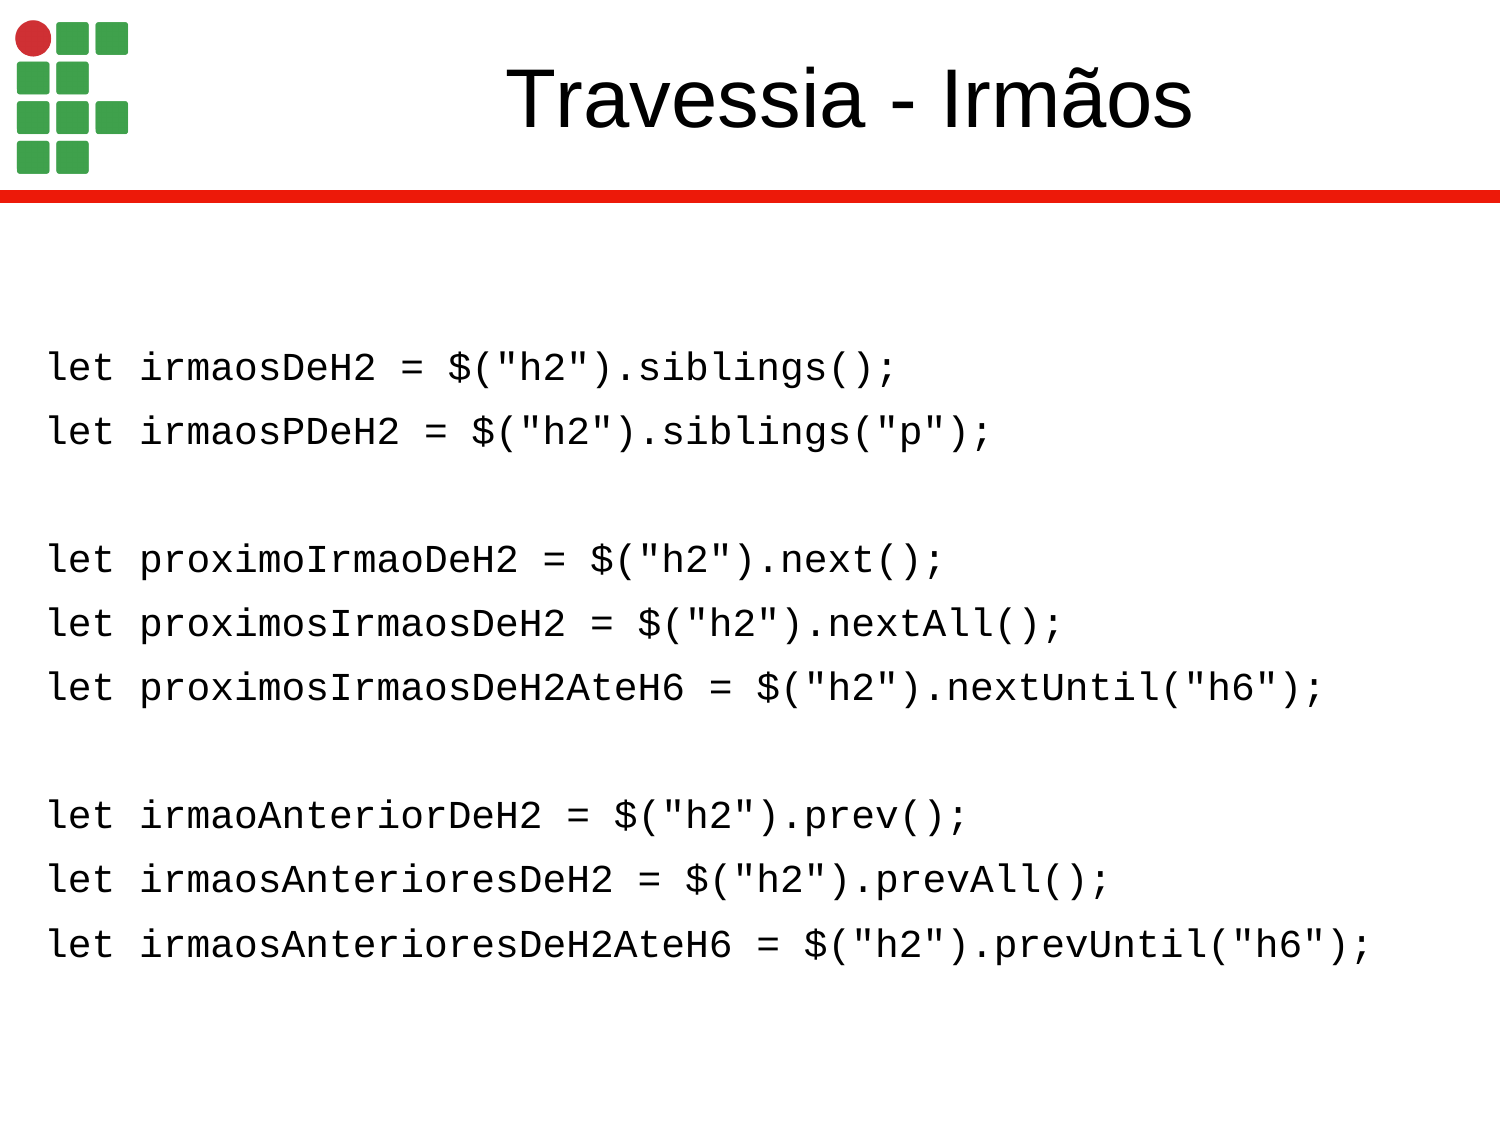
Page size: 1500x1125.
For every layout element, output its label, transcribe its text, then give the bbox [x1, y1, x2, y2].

list let irmaosDeH2 = $("h2").siblings(); let irmaosPDeH2 = $("h2").siblings("p"); let proximoIrmaoDeH2 = $("h2").next(); let proximosIrmaosDeH2 = $("h2").nextAll(); let proximosIrmaosDeH2AteH6 = $("h2").nextUntil("h6"); let irmaoAnteriorDeH2 = $("h2").prev(); let irmaosAnterioresDeH2 = $("h2").prevAll(); let irmaosAnterioresDeH2AteH6 = $("h2").prevUntil("h6"); [29, 207, 1471, 1087]
picture [14, 16, 130, 178]
title Travessia - Irmãos [230, 0, 1471, 202]
